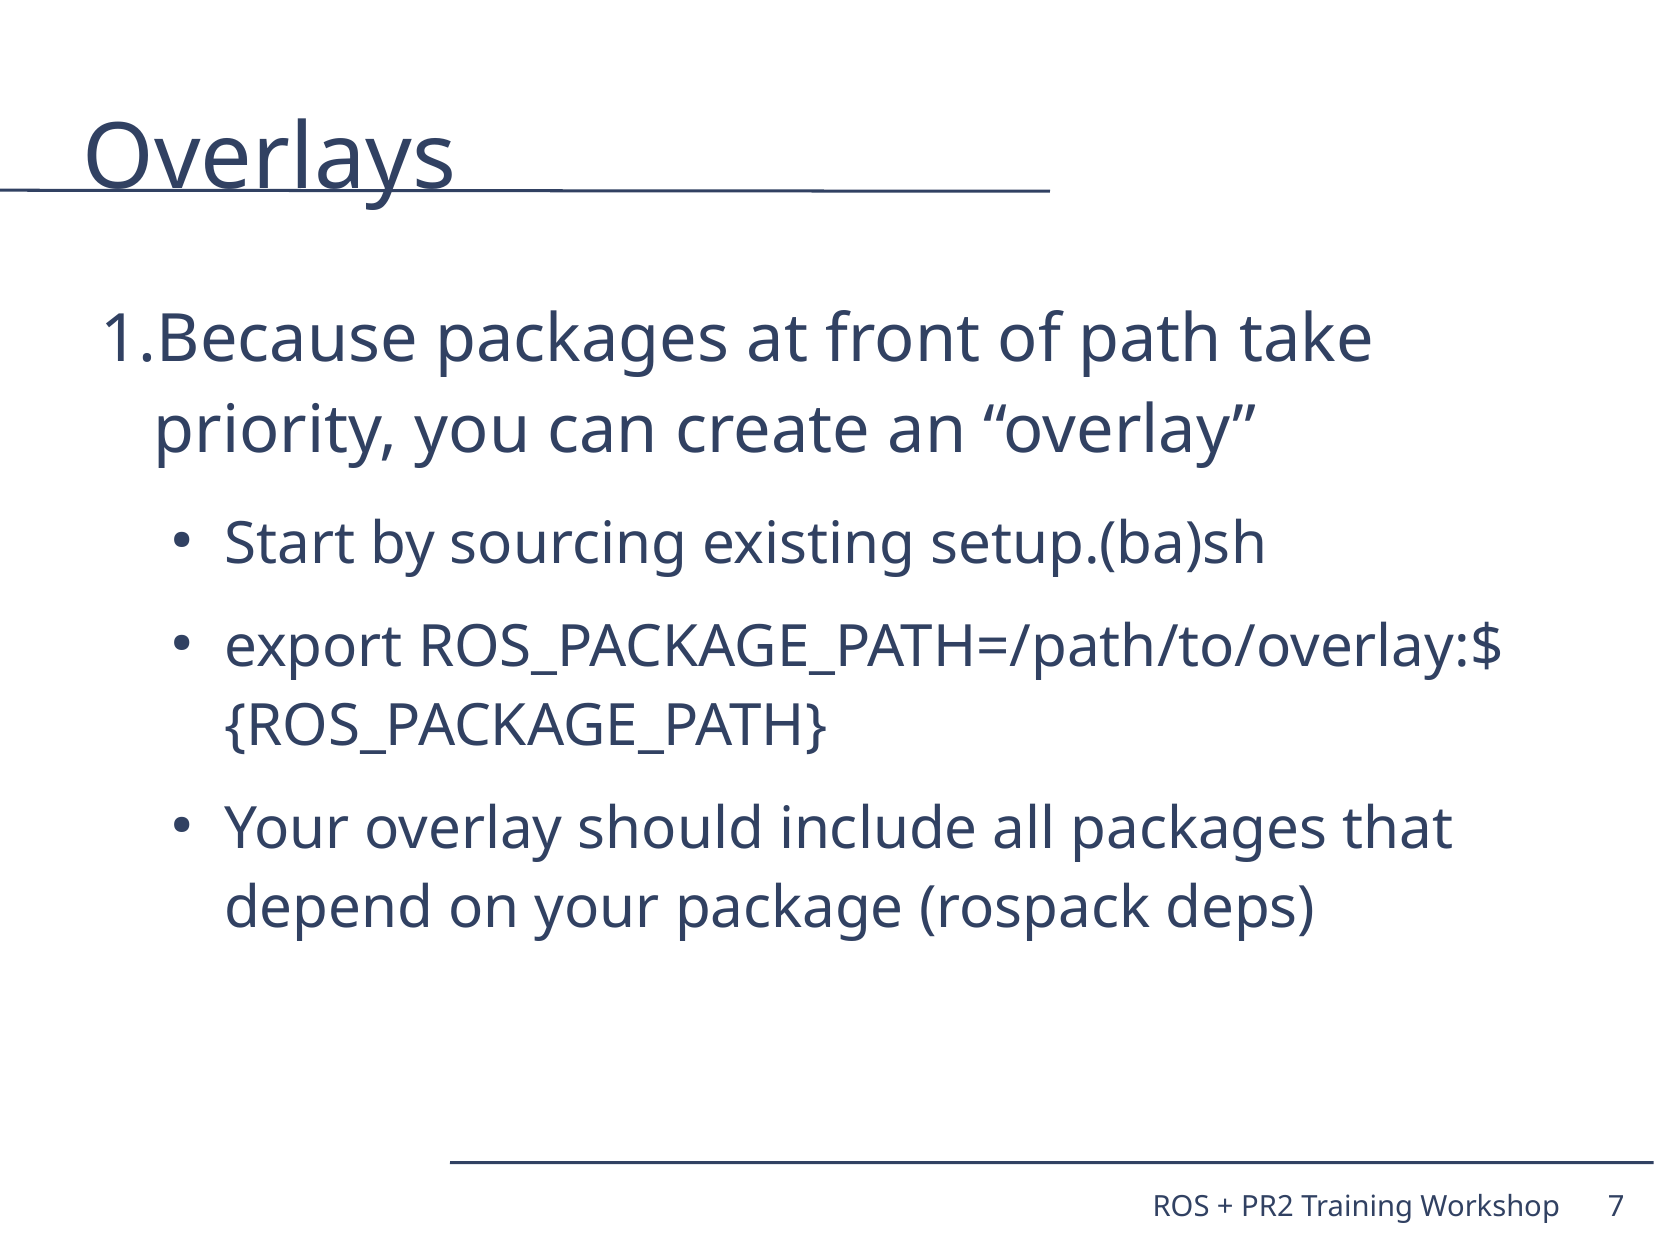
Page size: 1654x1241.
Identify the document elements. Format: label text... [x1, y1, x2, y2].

list Because packages at front of path take priority, you can create an “overlay” Start by sourcing existing setup.(ba)sh export ROS_PACKAGE_PATH=/path/to/overlay:${ROS_PACKAGE_PATH} Your overlay should include all packages that depend on your package (rospack deps) [82, 290, 1571, 1109]
title Overlays [82, 56, 1571, 250]
